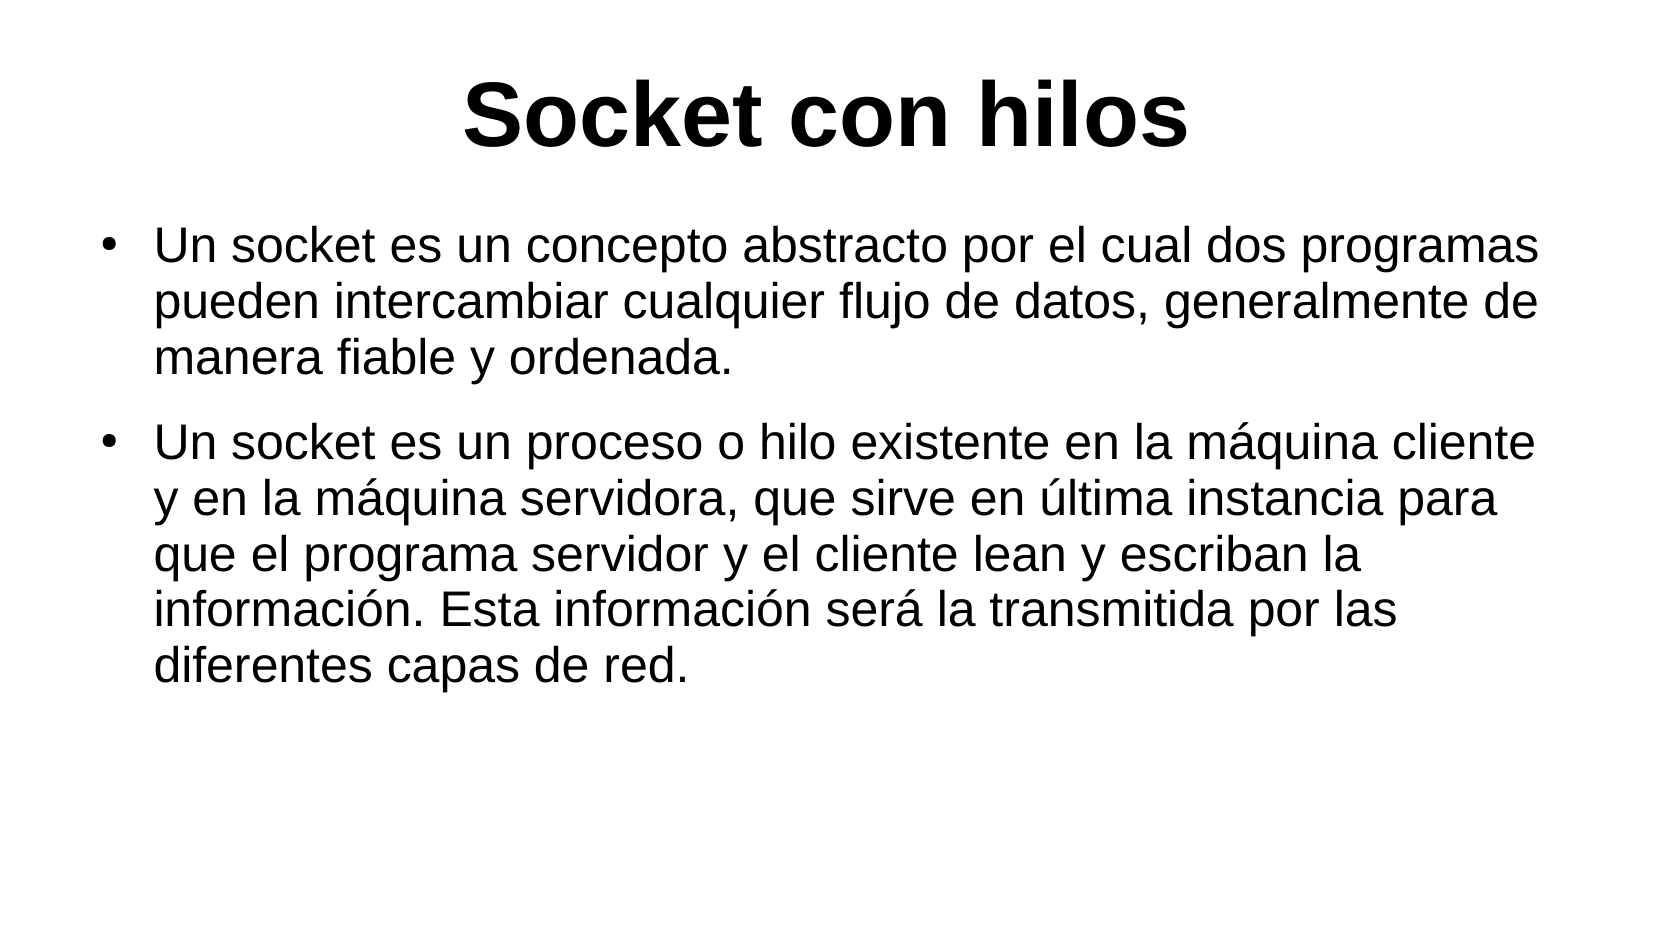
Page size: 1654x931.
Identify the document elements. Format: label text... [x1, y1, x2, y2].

title Socket con hilos [82, 37, 1571, 193]
list Un socket es un concepto abstracto por el cual dos programas pueden intercambiar cualquier flujo de datos, generalmente de manera fiable y ordenada. Un socket es un proceso o hilo existente en la máquina cliente y en la máquina servidora, que sirve en última instancia para que el programa servidor y el cliente lean y escriban la información. Esta información será la transmitida por las diferentes capas de red. [82, 217, 1571, 758]
